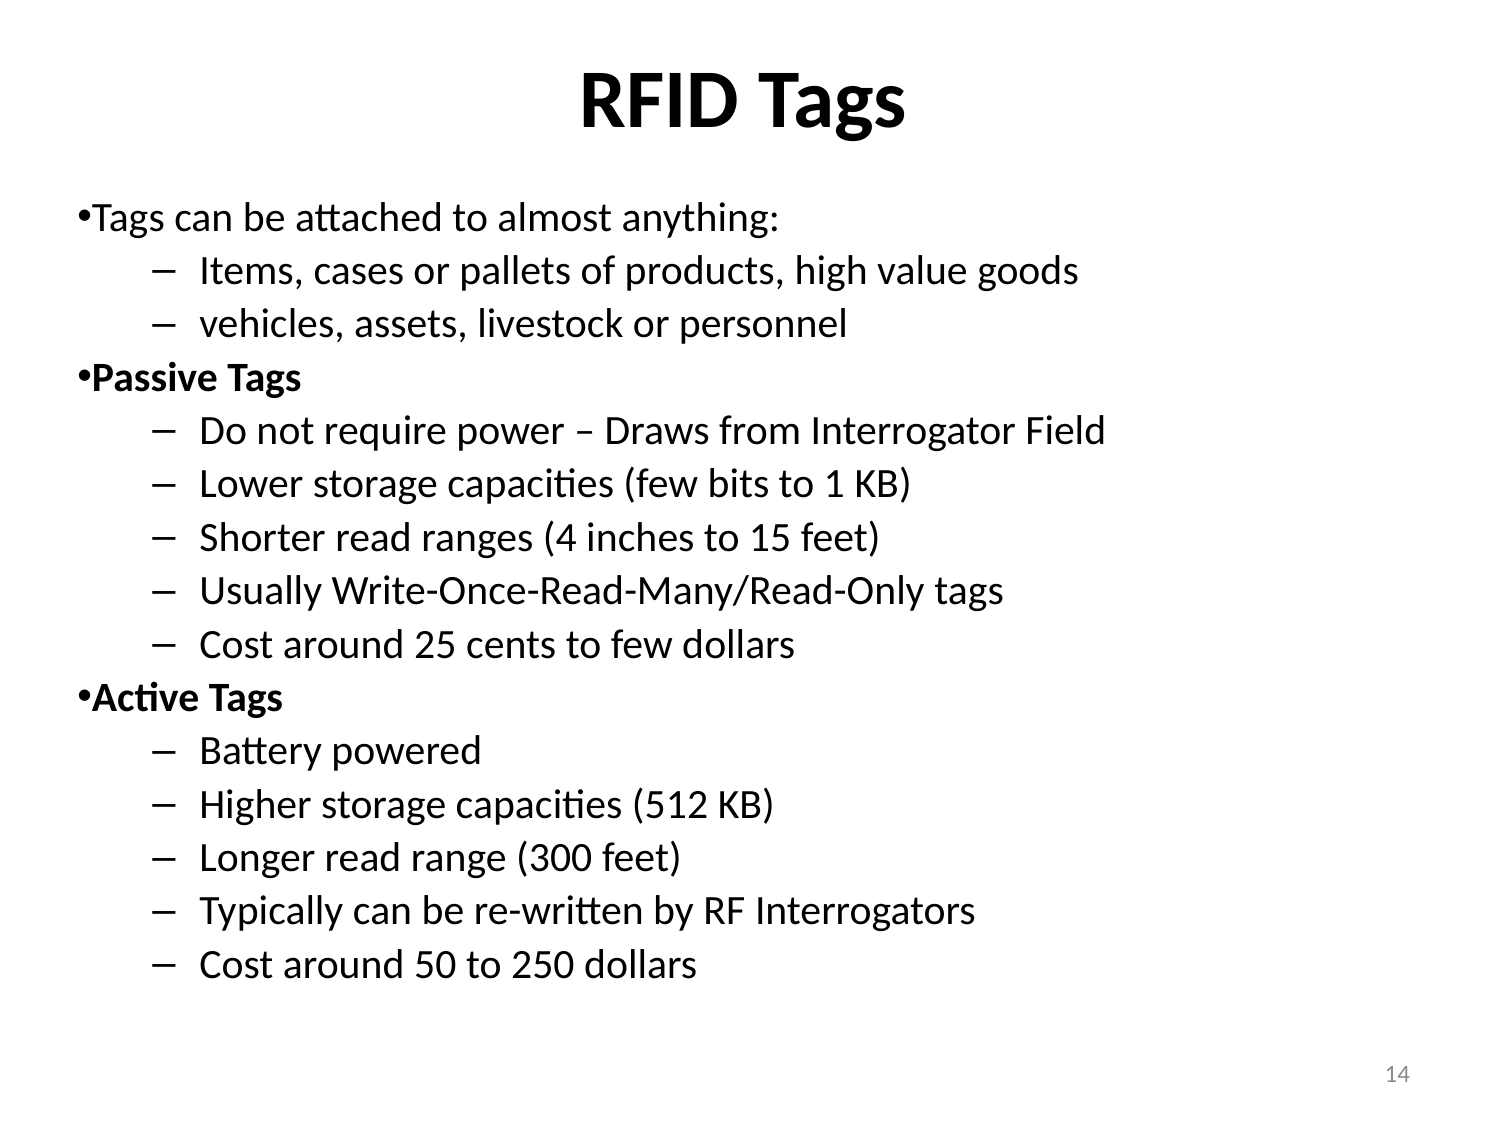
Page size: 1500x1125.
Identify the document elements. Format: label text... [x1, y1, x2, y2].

list Tags can be attached to almost anything: Items, cases or pallets of products, high value goods vehicles, assets, livestock or personnel Passive Tags Do not require power – Draws from Interrogator Field Lower storage capacities (few bits to 1 KB) Shorter read ranges (4 inches to 15 feet) Usually Write-Once-Read-Many/Read-Only tags Cost around 25 cents to few dollars Active Tags Battery powered Higher storage capacities (512 KB) Longer read range (300 feet) Typically can be re-written by RF Interrogators Cost around 50 to 250 dollars [62, 187, 1388, 1063]
slide_number <number> [1074, 1042, 1425, 1103]
title RFID Tags [24, 37, 1463, 151]
